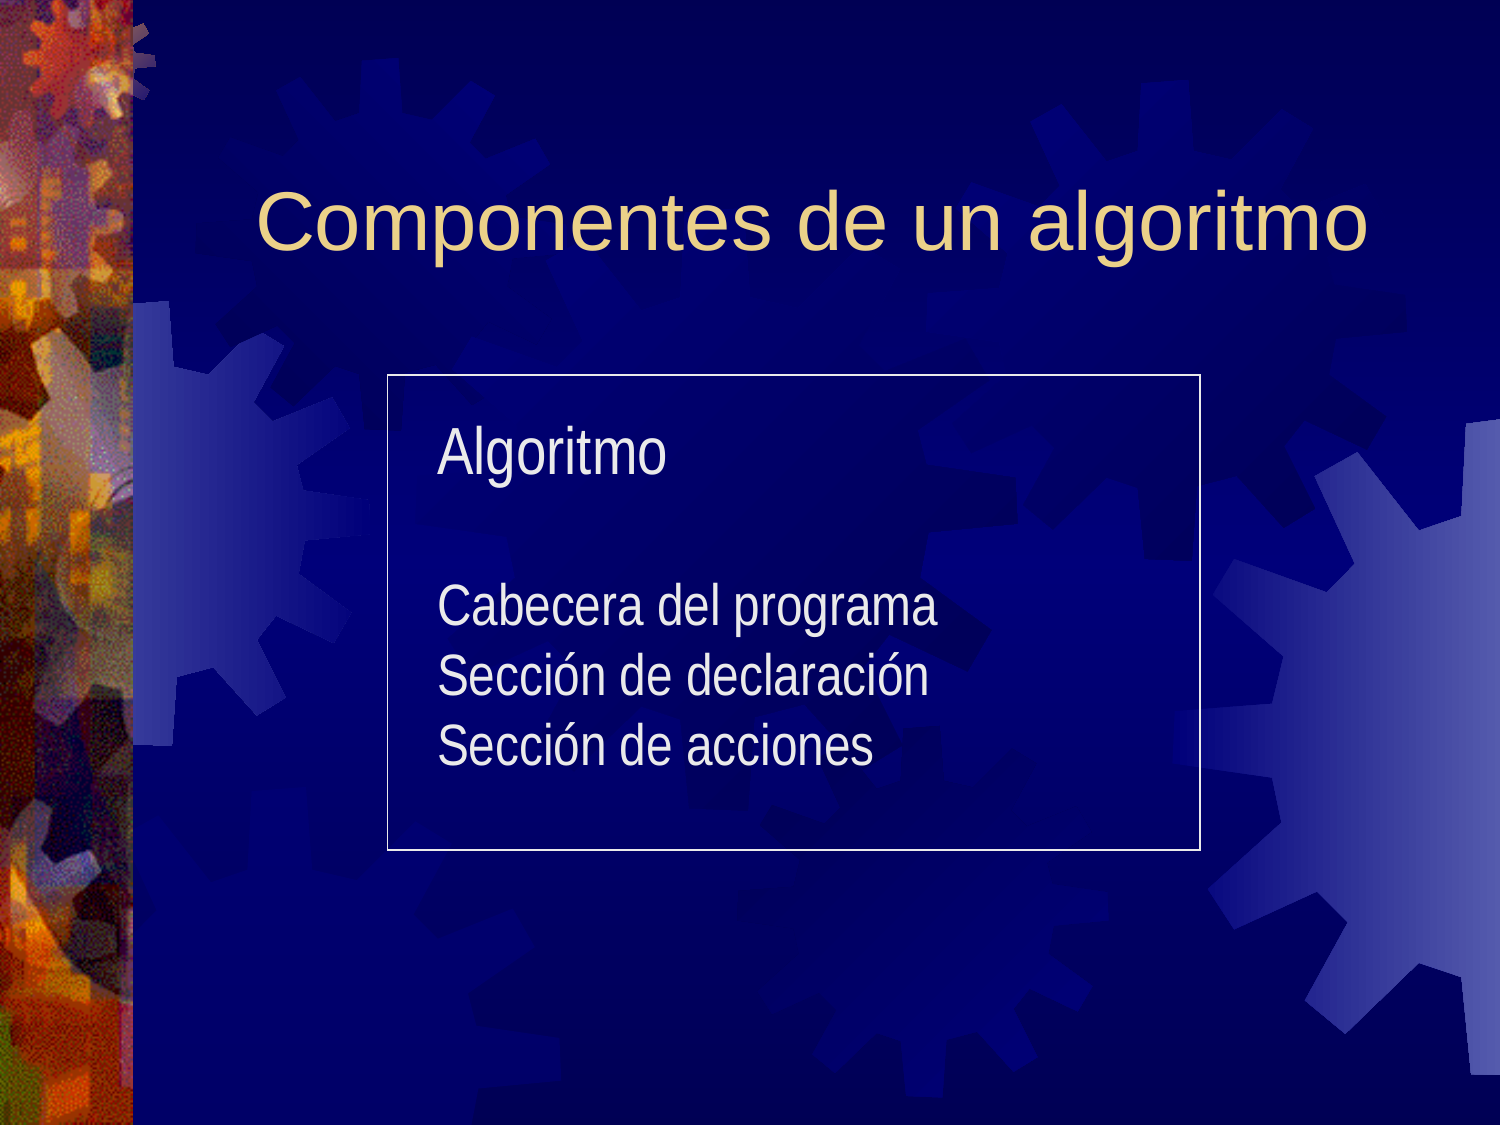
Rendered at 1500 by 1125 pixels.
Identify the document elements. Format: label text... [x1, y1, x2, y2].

text_box Componentes de un algoritmo [174, 87, 1450, 275]
picture [0, 0, 133, 1125]
text_box Algoritmo Cabecera del programa Sección de declaración Sección de acciones [422, 399, 1151, 786]
